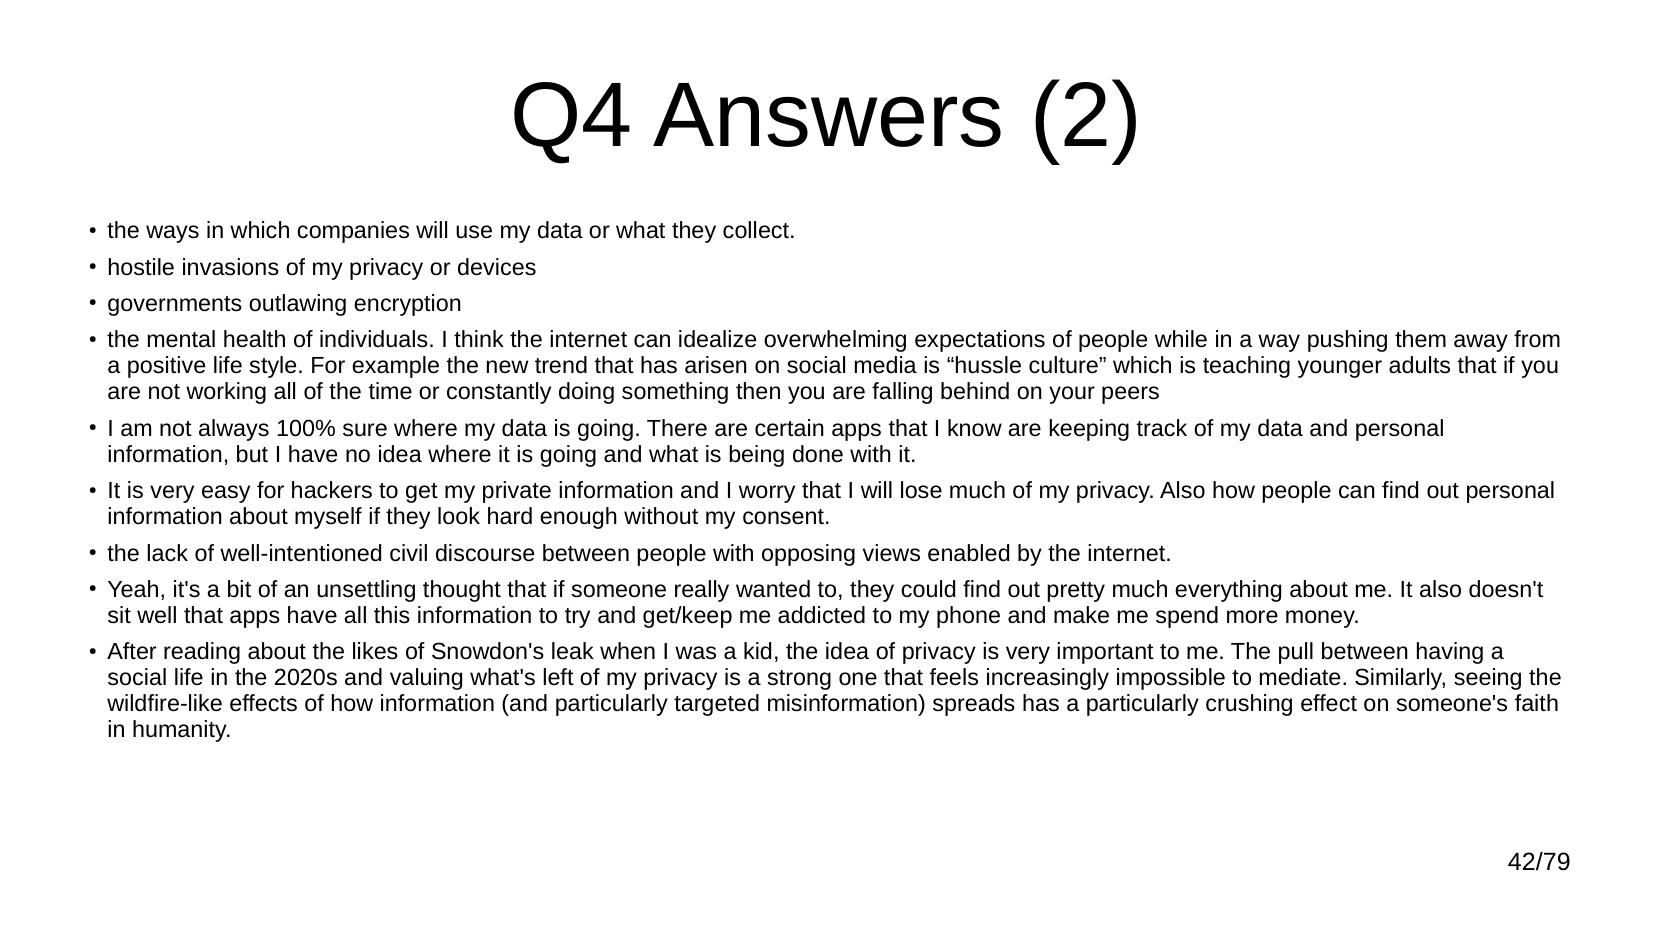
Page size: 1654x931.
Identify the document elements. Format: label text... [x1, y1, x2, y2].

list the ways in which companies will use my data or what they collect. hostile invasions of my privacy or devices governments outlawing encryption the mental health of individuals. I think the internet can idealize overwhelming expectations of people while in a way pushing them away from a positive life style. For example the new trend that has arisen on social media is “hussle culture” which is teaching younger adults that if you are not working all of the time or constantly doing something then you are falling behind on your peers I am not always 100% sure where my data is going. There are certain apps that I know are keeping track of my data and personal information, but I have no idea where it is going and what is being done with it. It is very easy for hackers to get my private information and I worry that I will lose much of my privacy. Also how people can find out personal information about myself if they look hard enough without my consent. the lack of well-intentioned civil discourse between people with opposing views enabled by the internet. Yeah, it's a bit of an unsettling thought that if someone really wanted to, they could find out pretty much everything about me. It also doesn't sit well that apps have all this information to try and get/keep me addicted to my phone and make me spend more money. After reading about the likes of Snowdon's leak when I was a kid, the idea of privacy is very important to me. The pull between having a social life in the 2020s and valuing what's left of my privacy is a strong one that feels increasingly impossible to mediate. Similarly, seeing the wildfire-like effects of how information (and particularly targeted misinformation) spreads has a particularly crushing effect on someone's faith in humanity. [82, 217, 1571, 758]
title Q4 Answers (2) [82, 37, 1571, 193]
